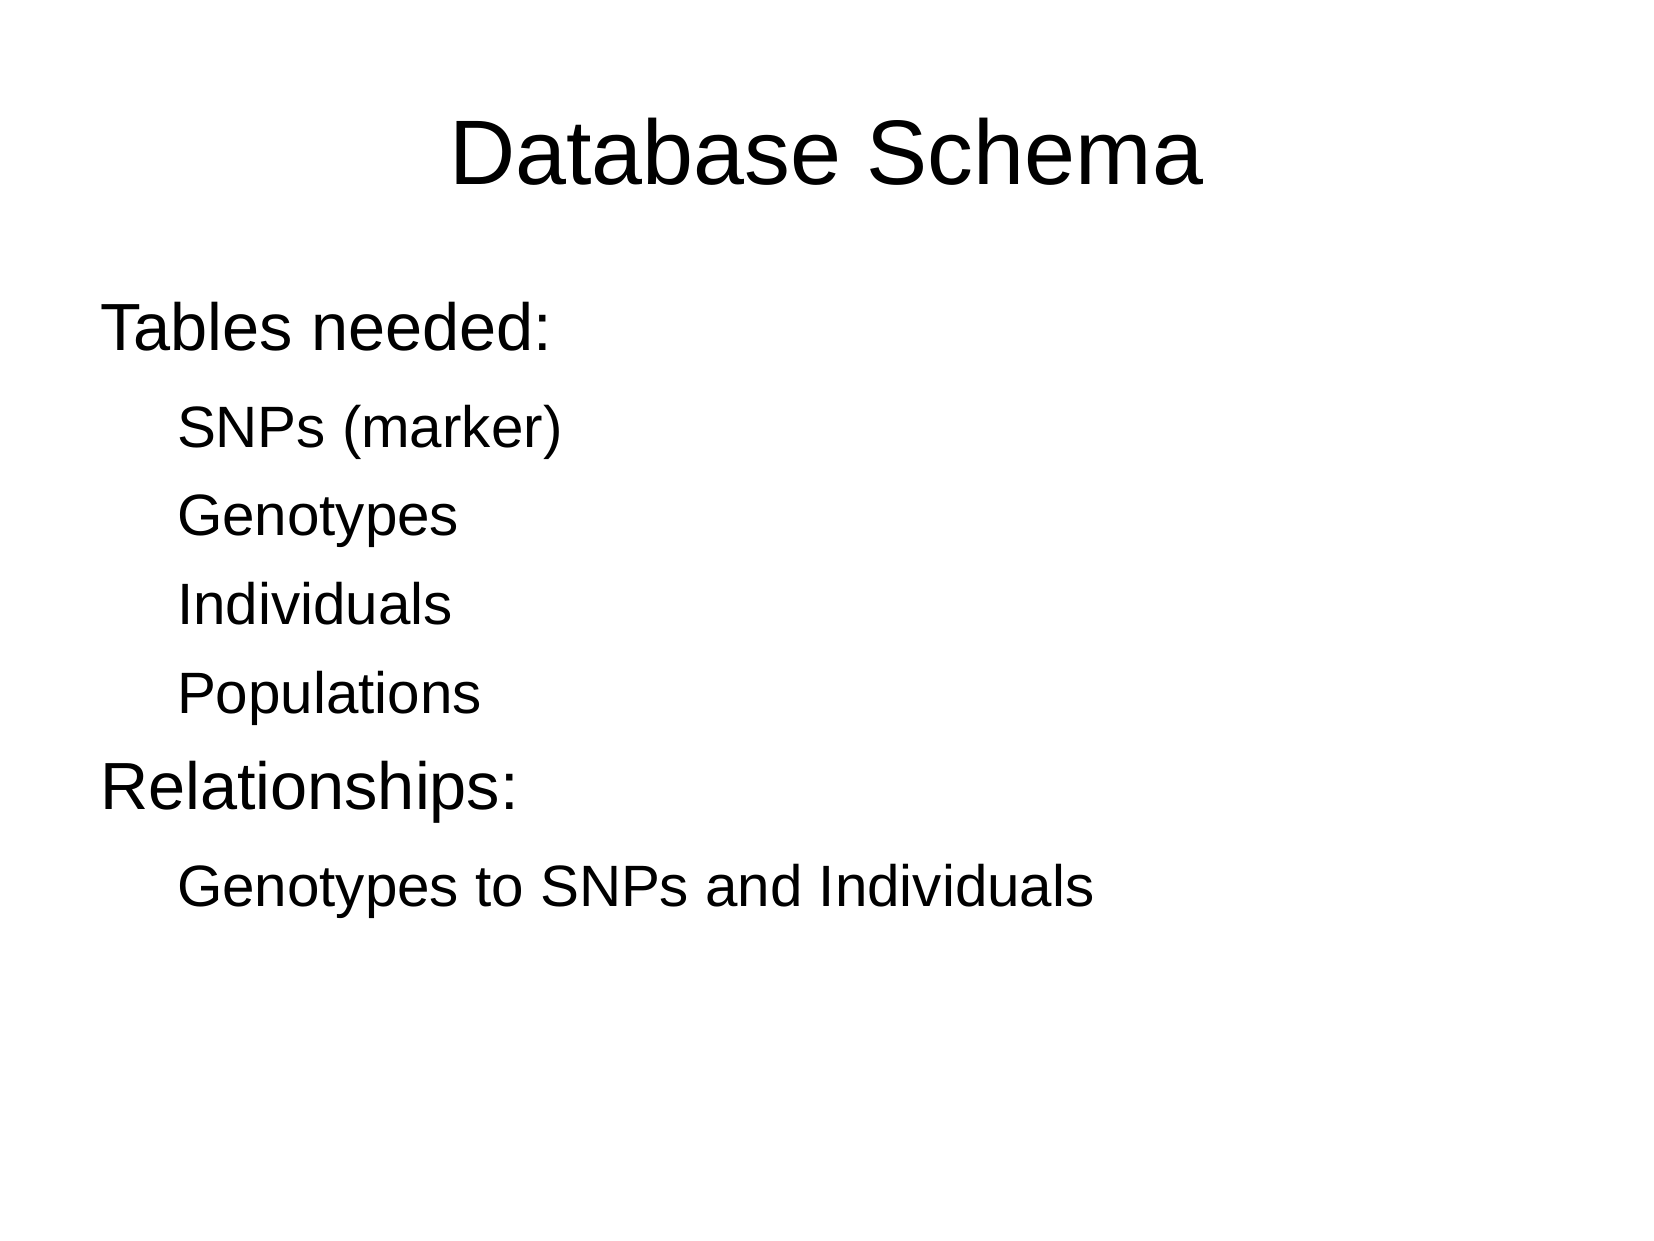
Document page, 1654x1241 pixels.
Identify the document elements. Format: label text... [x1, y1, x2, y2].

list Tables needed: SNPs (marker) Genotypes Individuals Populations Relationships: Genotypes to SNPs and Individuals [82, 290, 1571, 1094]
title Database Schema [82, 56, 1571, 250]
